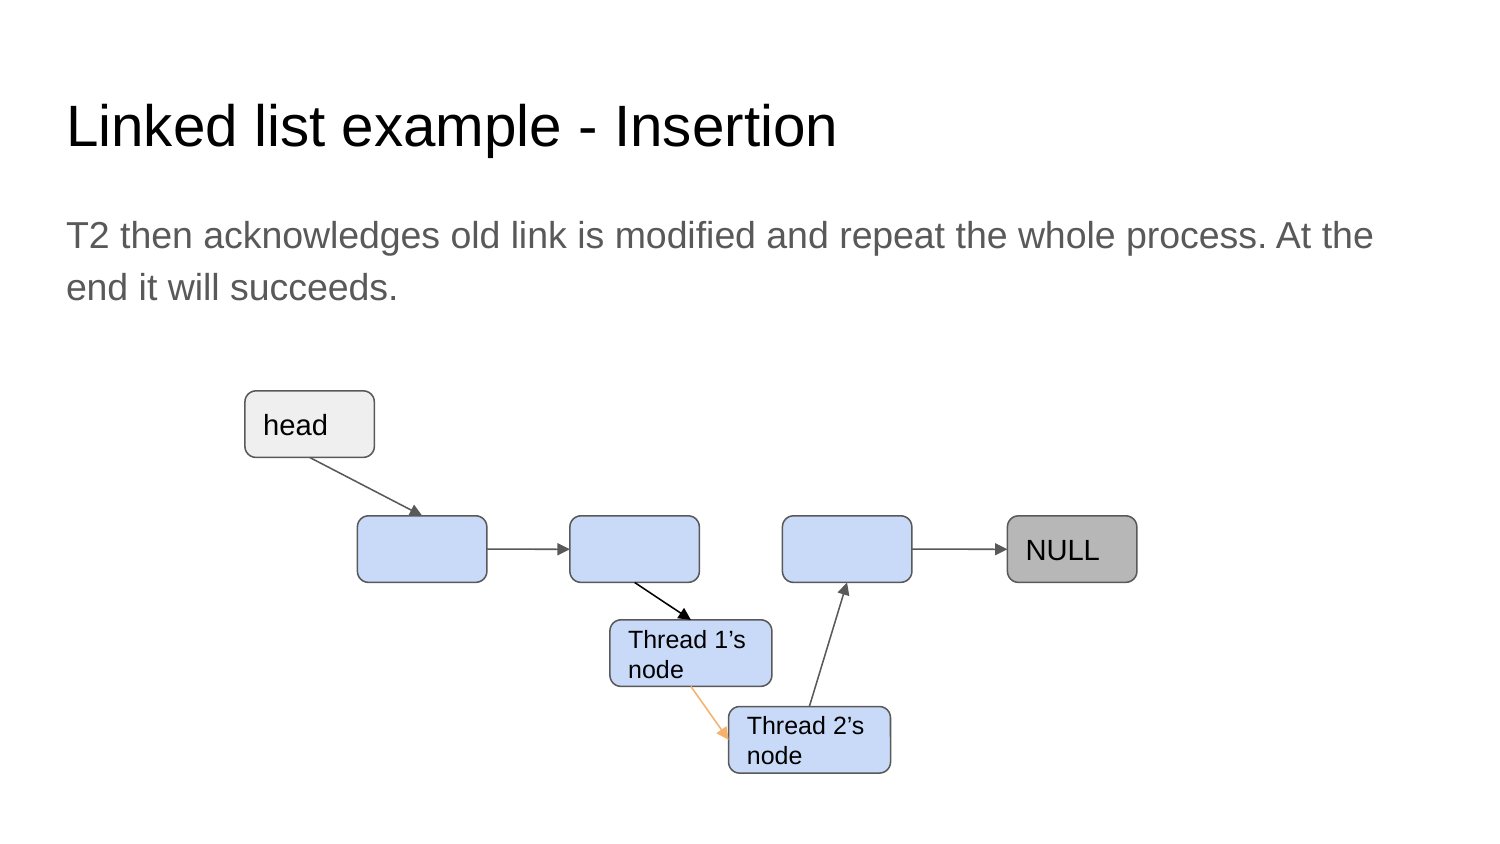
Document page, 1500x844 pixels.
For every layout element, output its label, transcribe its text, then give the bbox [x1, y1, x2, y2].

text_box Thread 1’s node [609, 619, 772, 687]
title Linked list example - Insertion [51, 72, 1449, 167]
text_box NULL [1007, 515, 1137, 583]
list T2 then acknowledges old link is modified and repeat the whole process. At the end it will succeeds. [51, 189, 1449, 750]
text_box head [244, 390, 375, 458]
text_box [782, 515, 912, 583]
text_box Thread 2’s node [728, 706, 891, 774]
text_box [569, 515, 700, 583]
text_box [357, 515, 487, 583]
